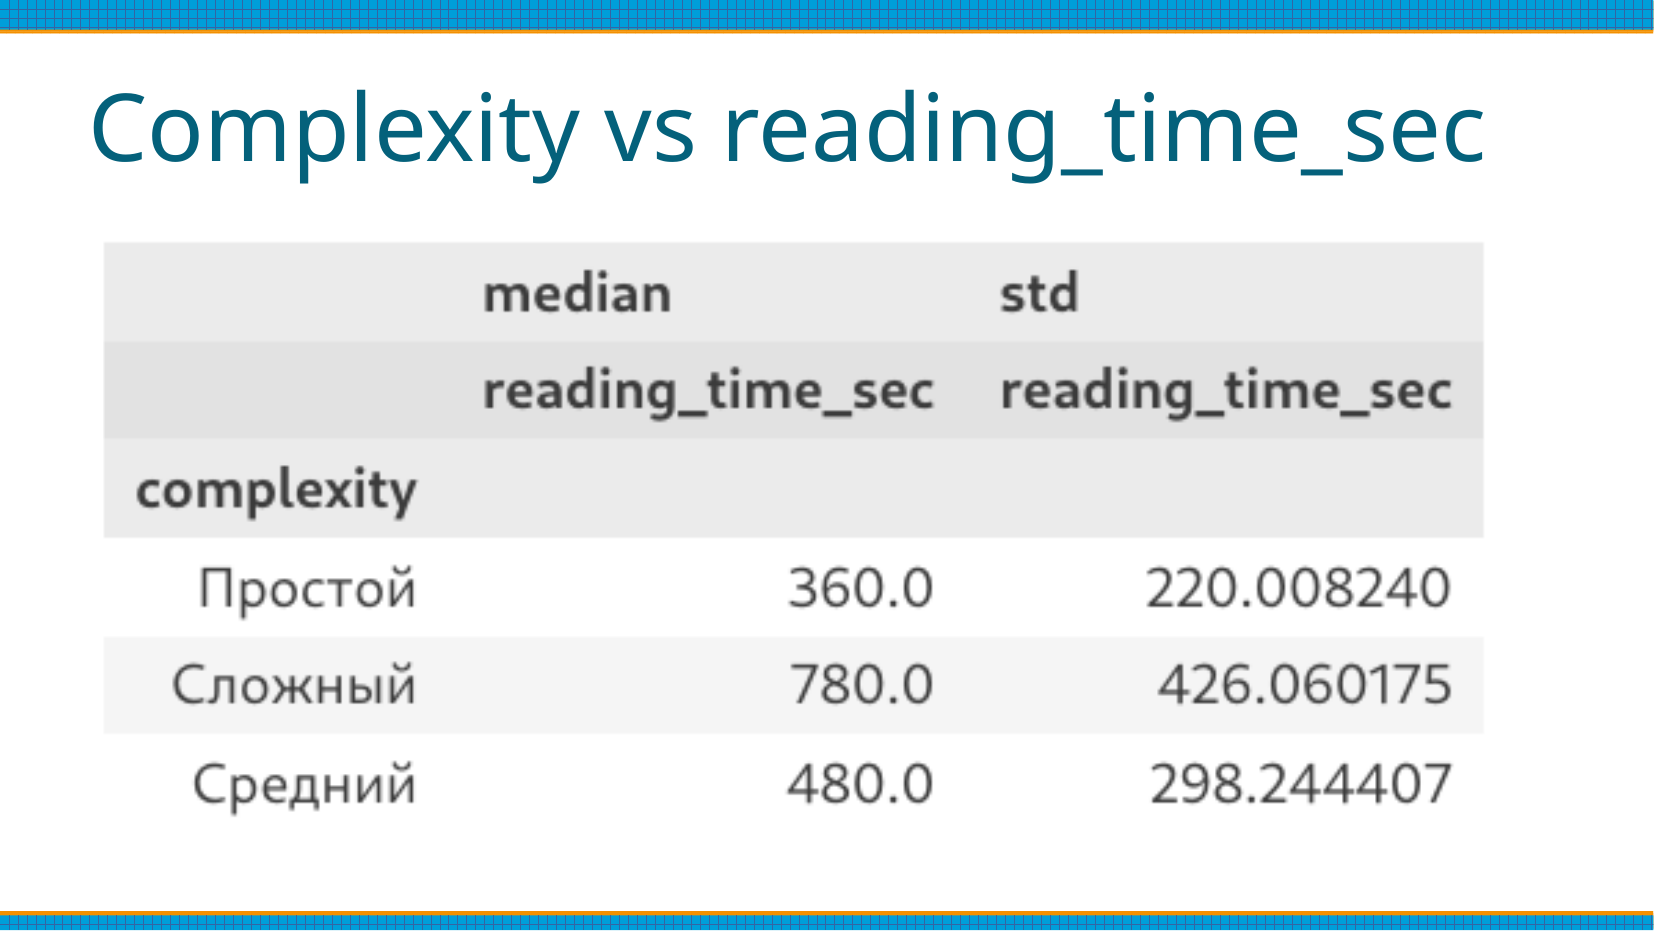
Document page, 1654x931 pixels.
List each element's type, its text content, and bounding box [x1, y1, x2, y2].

title Complexity vs reading_time_sec [88, 44, 1565, 207]
picture [91, 224, 1501, 901]
